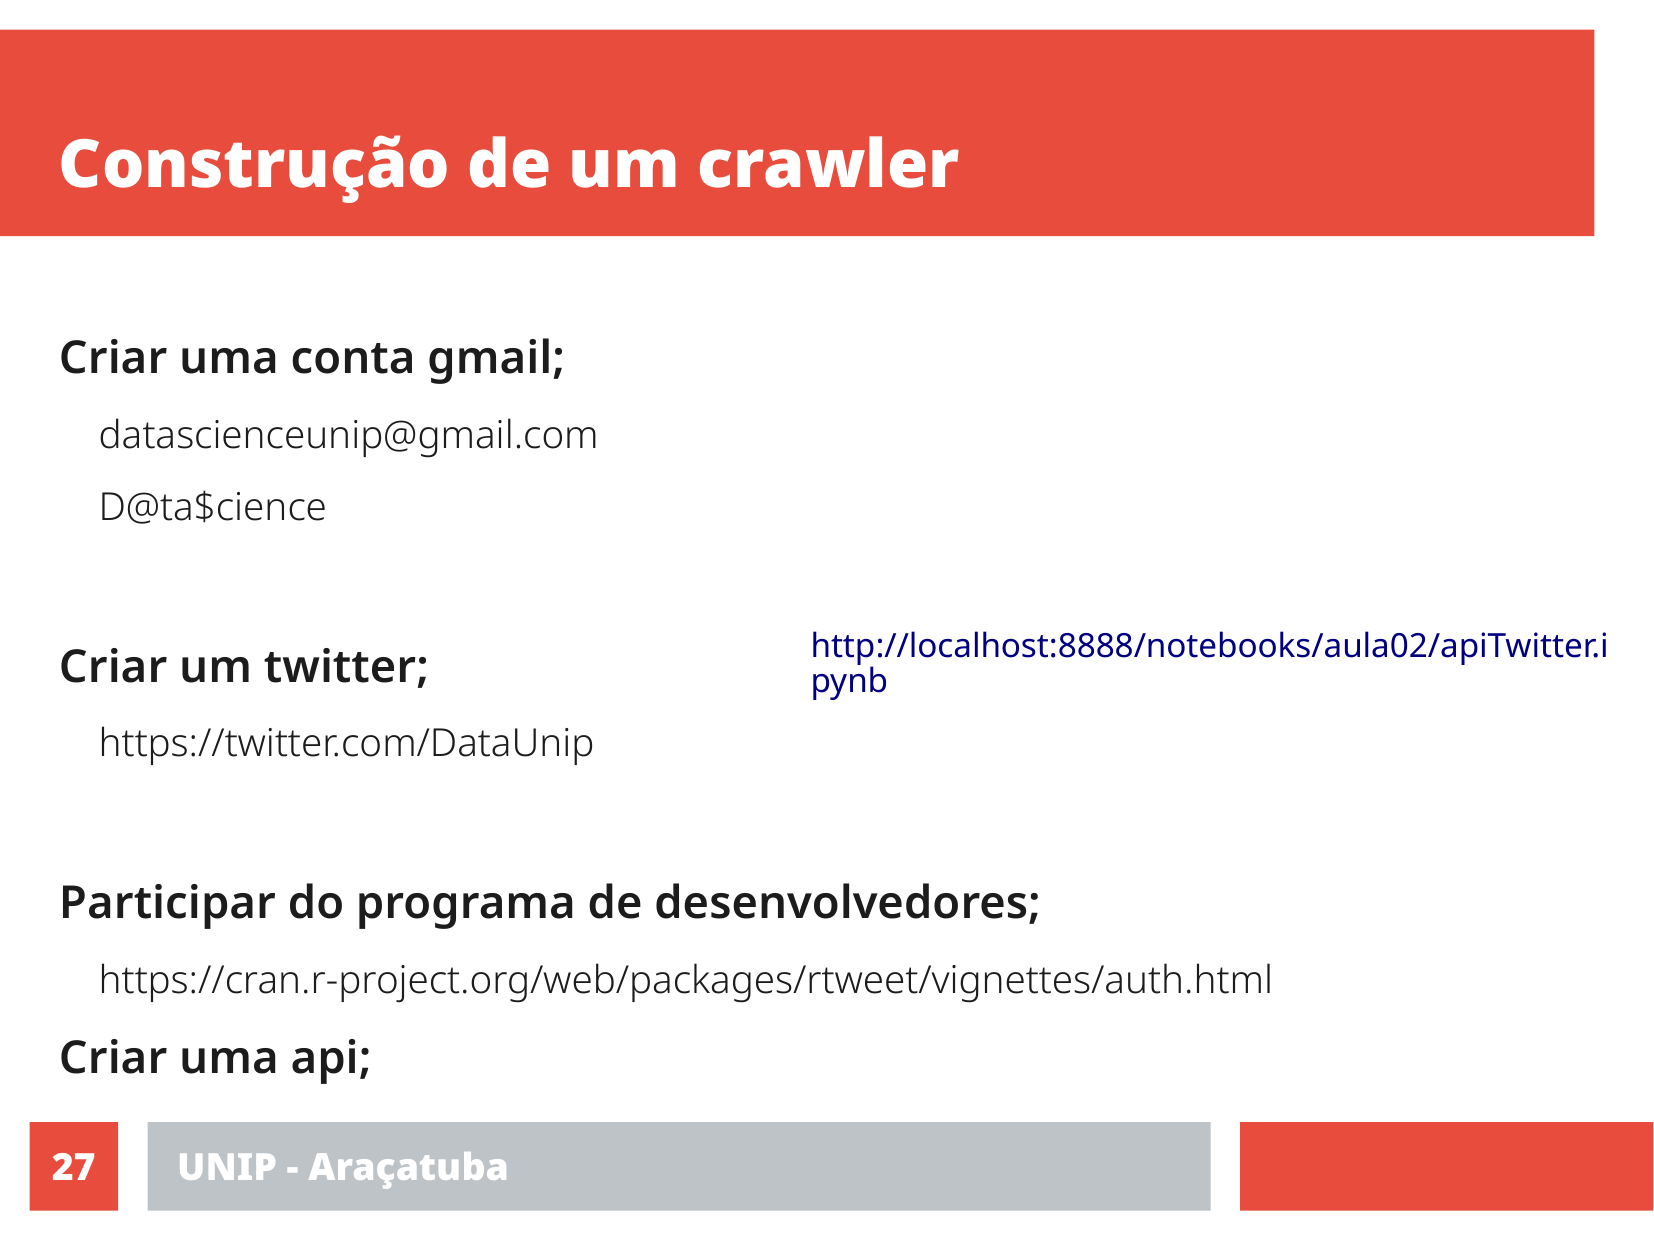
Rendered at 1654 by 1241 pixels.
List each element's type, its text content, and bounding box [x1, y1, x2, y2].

text_box http://localhost:8888/notebooks/aula02/apiTwitter.ipynb [795, 614, 1631, 704]
list Criar uma conta gmail; datascienceunip@gmail.com D@ta$cience Criar um twitter; https://twitter.com/DataUnip Participar do programa de desenvolvedores; https://cran.r-project.org/web/packages/rtweet/vignettes/auth.html Criar uma api; [59, 324, 1565, 1093]
title Construção de um crawler [59, 59, 1595, 207]
